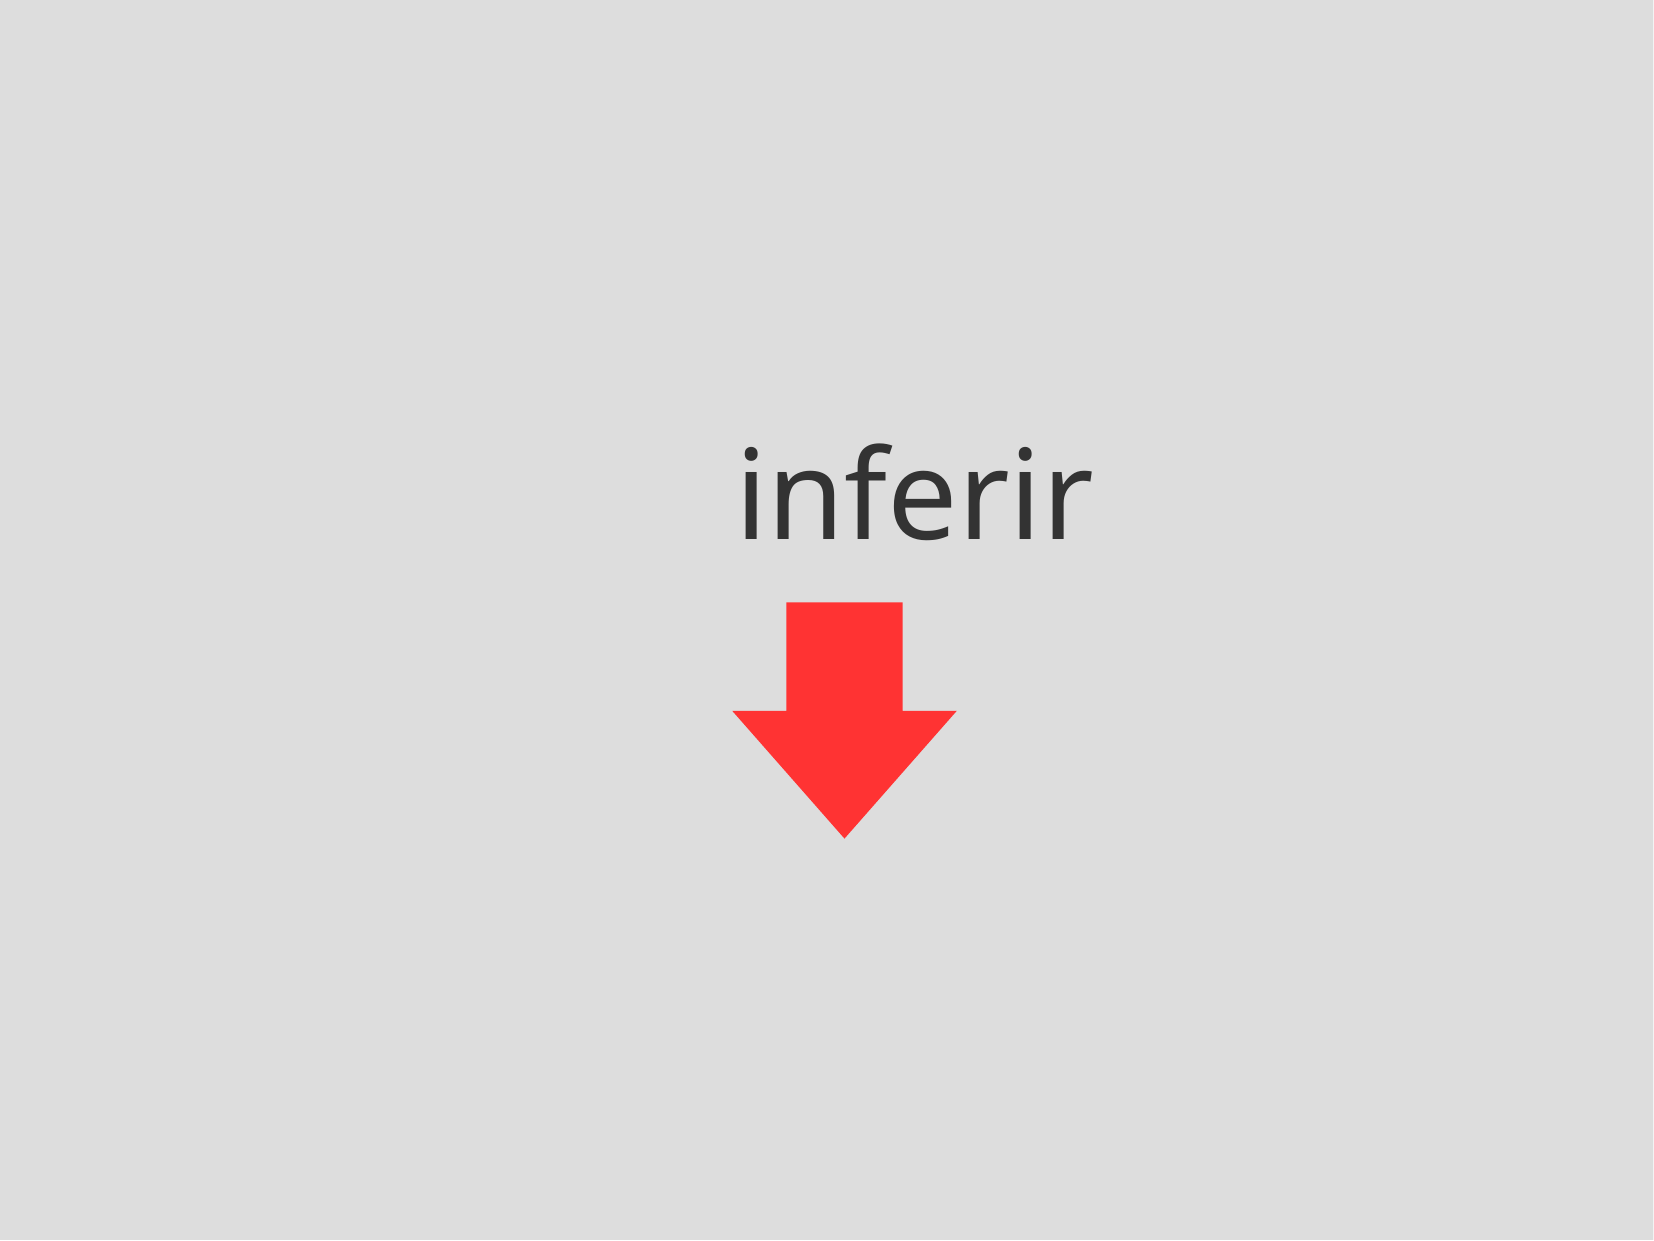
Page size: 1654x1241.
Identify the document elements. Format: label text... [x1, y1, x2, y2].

picture [0, 0, 1654, 1241]
text_box inferir [720, 437, 983, 613]
text_box [732, 613, 957, 839]
